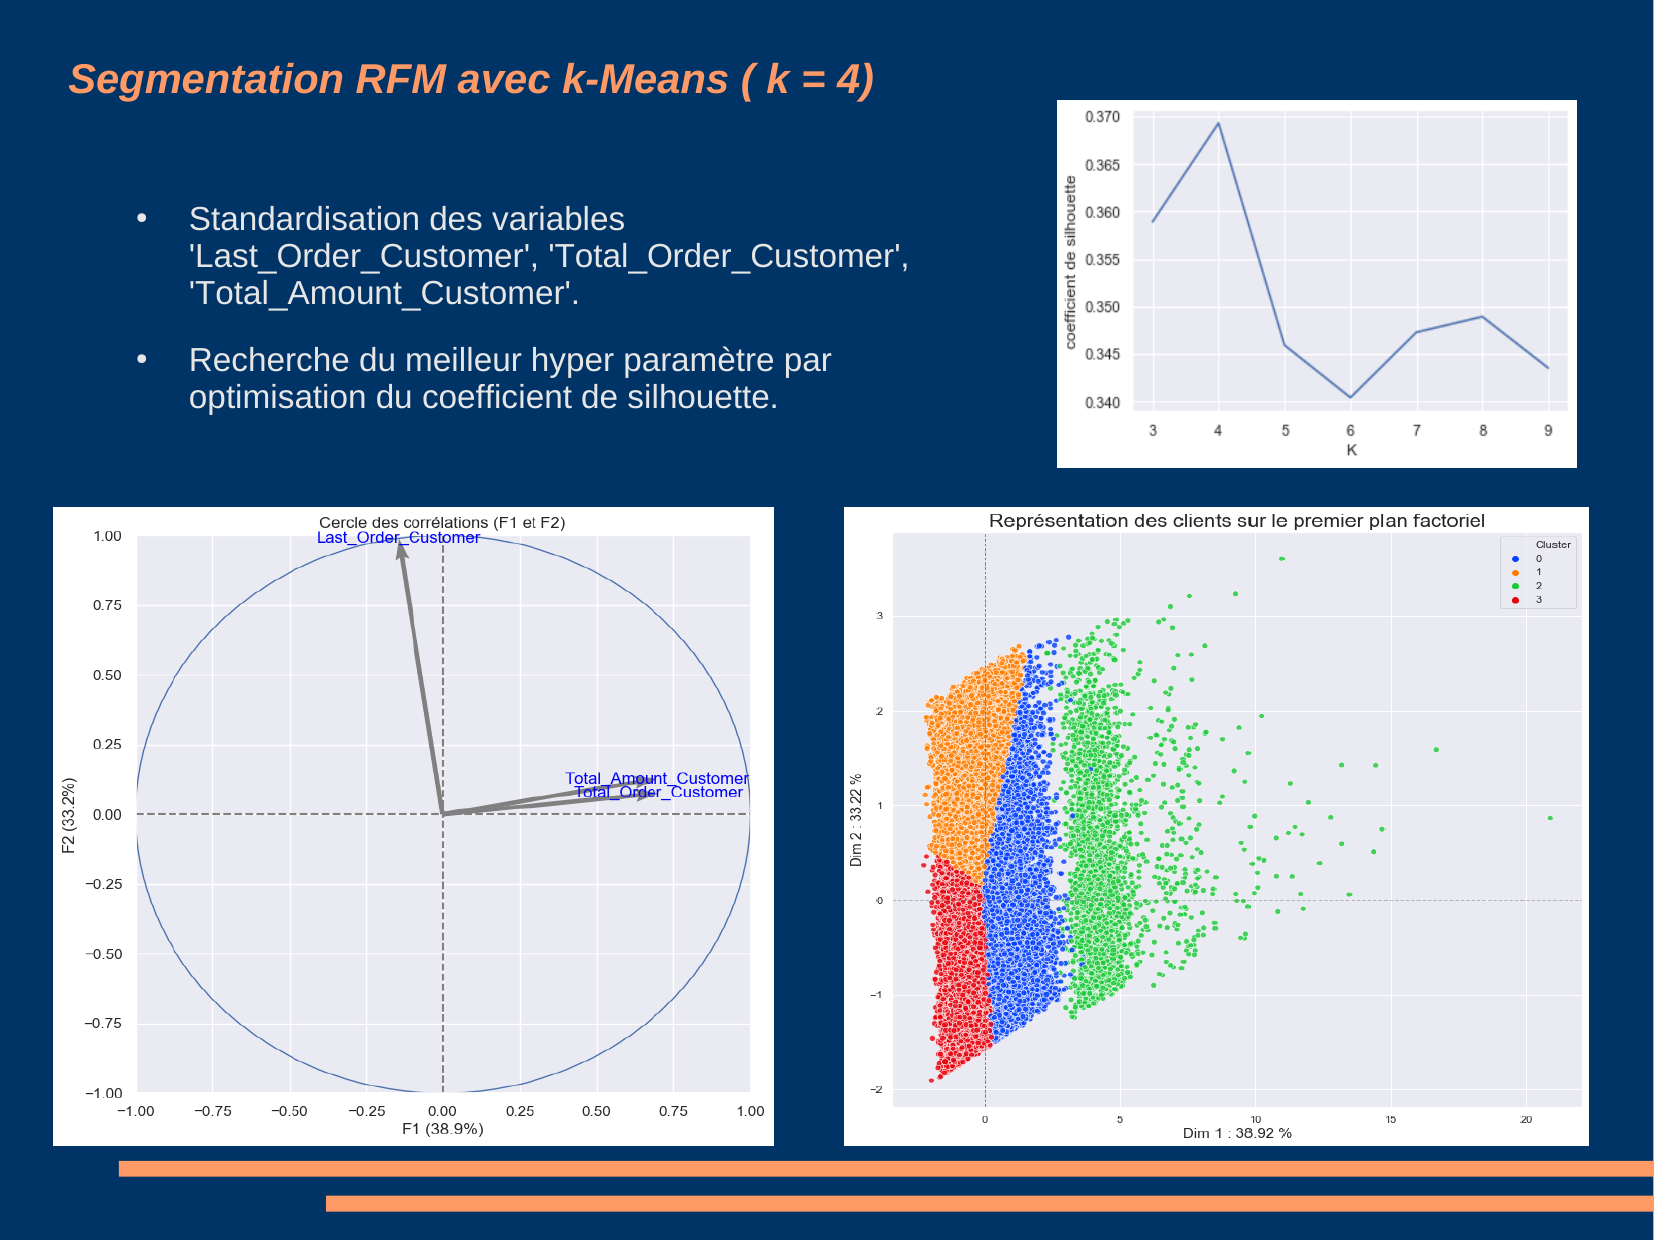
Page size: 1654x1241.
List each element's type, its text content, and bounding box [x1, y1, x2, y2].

title Segmentation RFM avec k-Means ( k = 4) [68, 4, 1481, 154]
picture [844, 507, 1589, 1146]
list Standardisation des variables 'Last_Order_Customer', 'Total_Order_Customer', 'Total_Amount_Customer'. Recherche du meilleur hyper paramètre par optimisation du coefficient de silhouette. [118, 200, 945, 521]
picture [53, 507, 774, 1146]
picture [1057, 100, 1577, 468]
